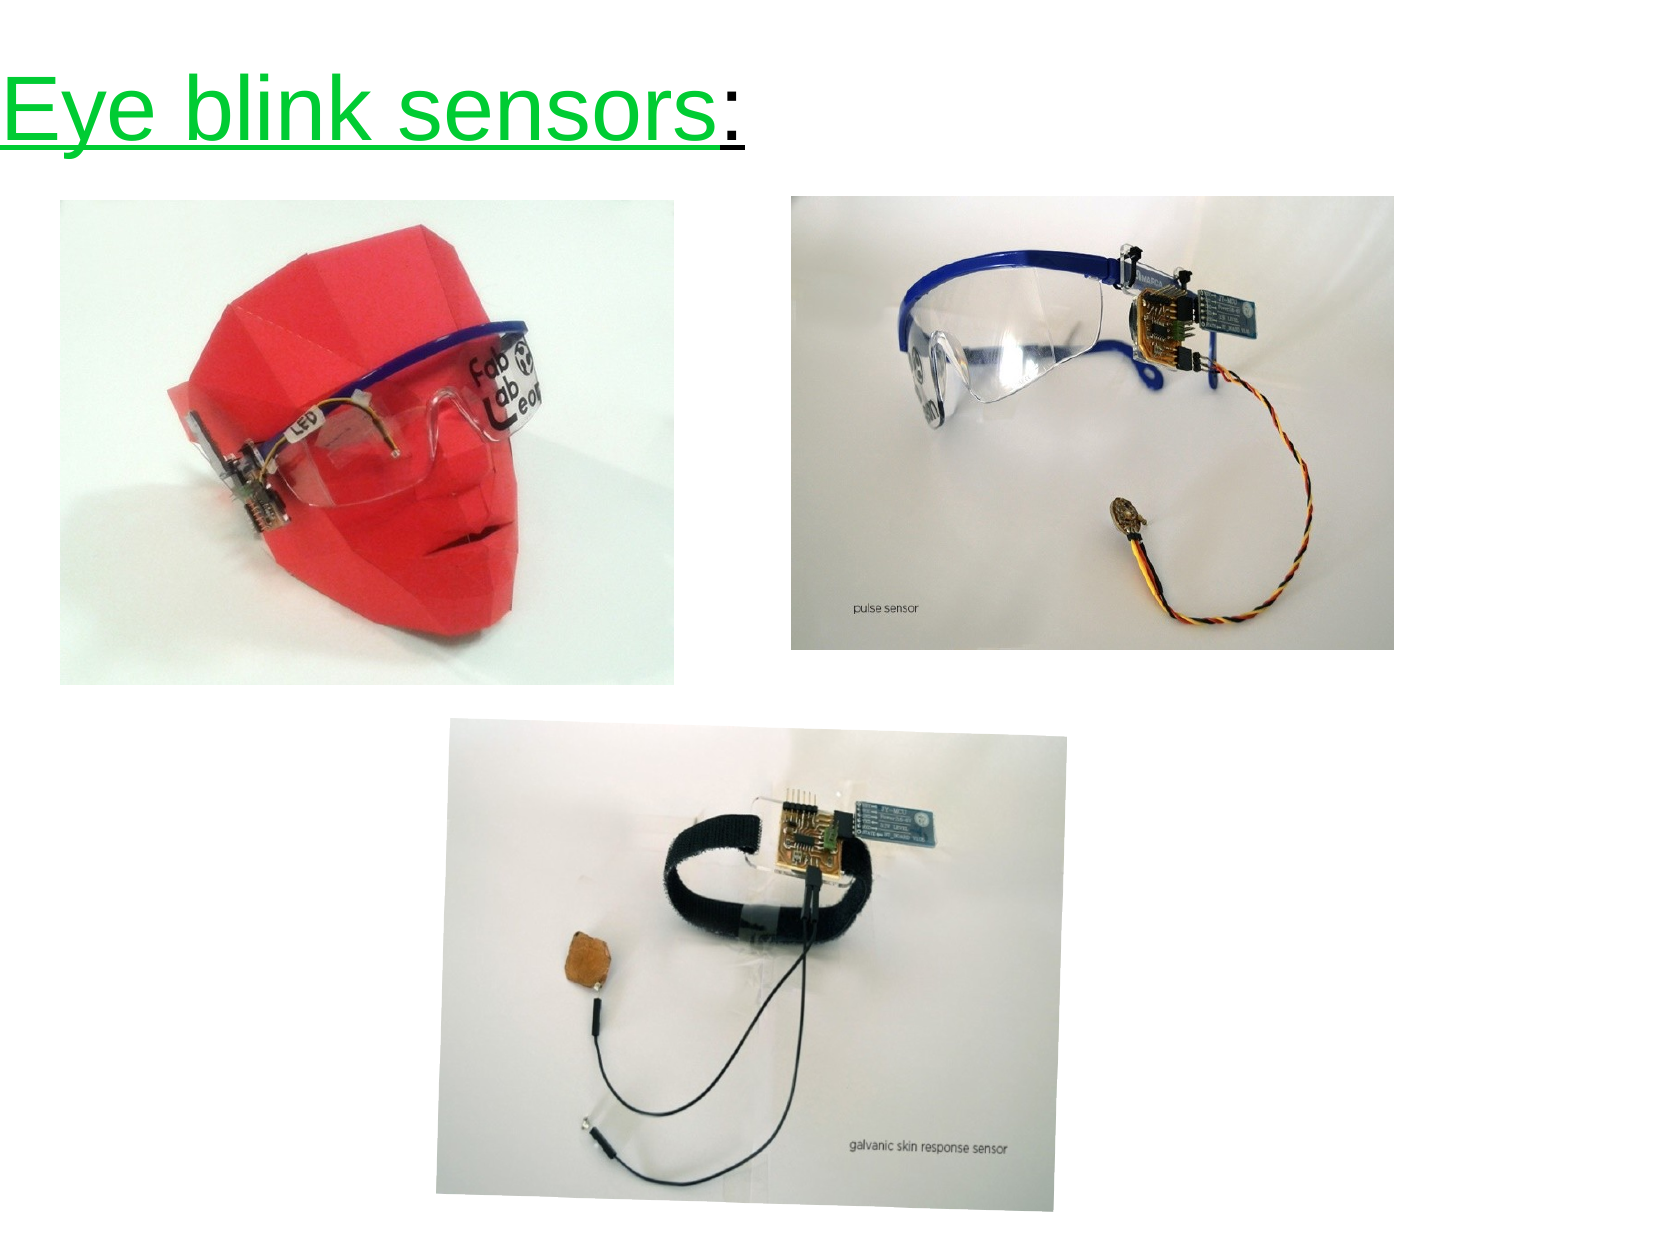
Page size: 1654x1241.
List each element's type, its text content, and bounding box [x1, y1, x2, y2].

picture [435, 717, 1067, 1212]
picture [60, 200, 674, 686]
title Eye blink sensors: [0, 0, 1489, 208]
picture [791, 196, 1394, 650]
